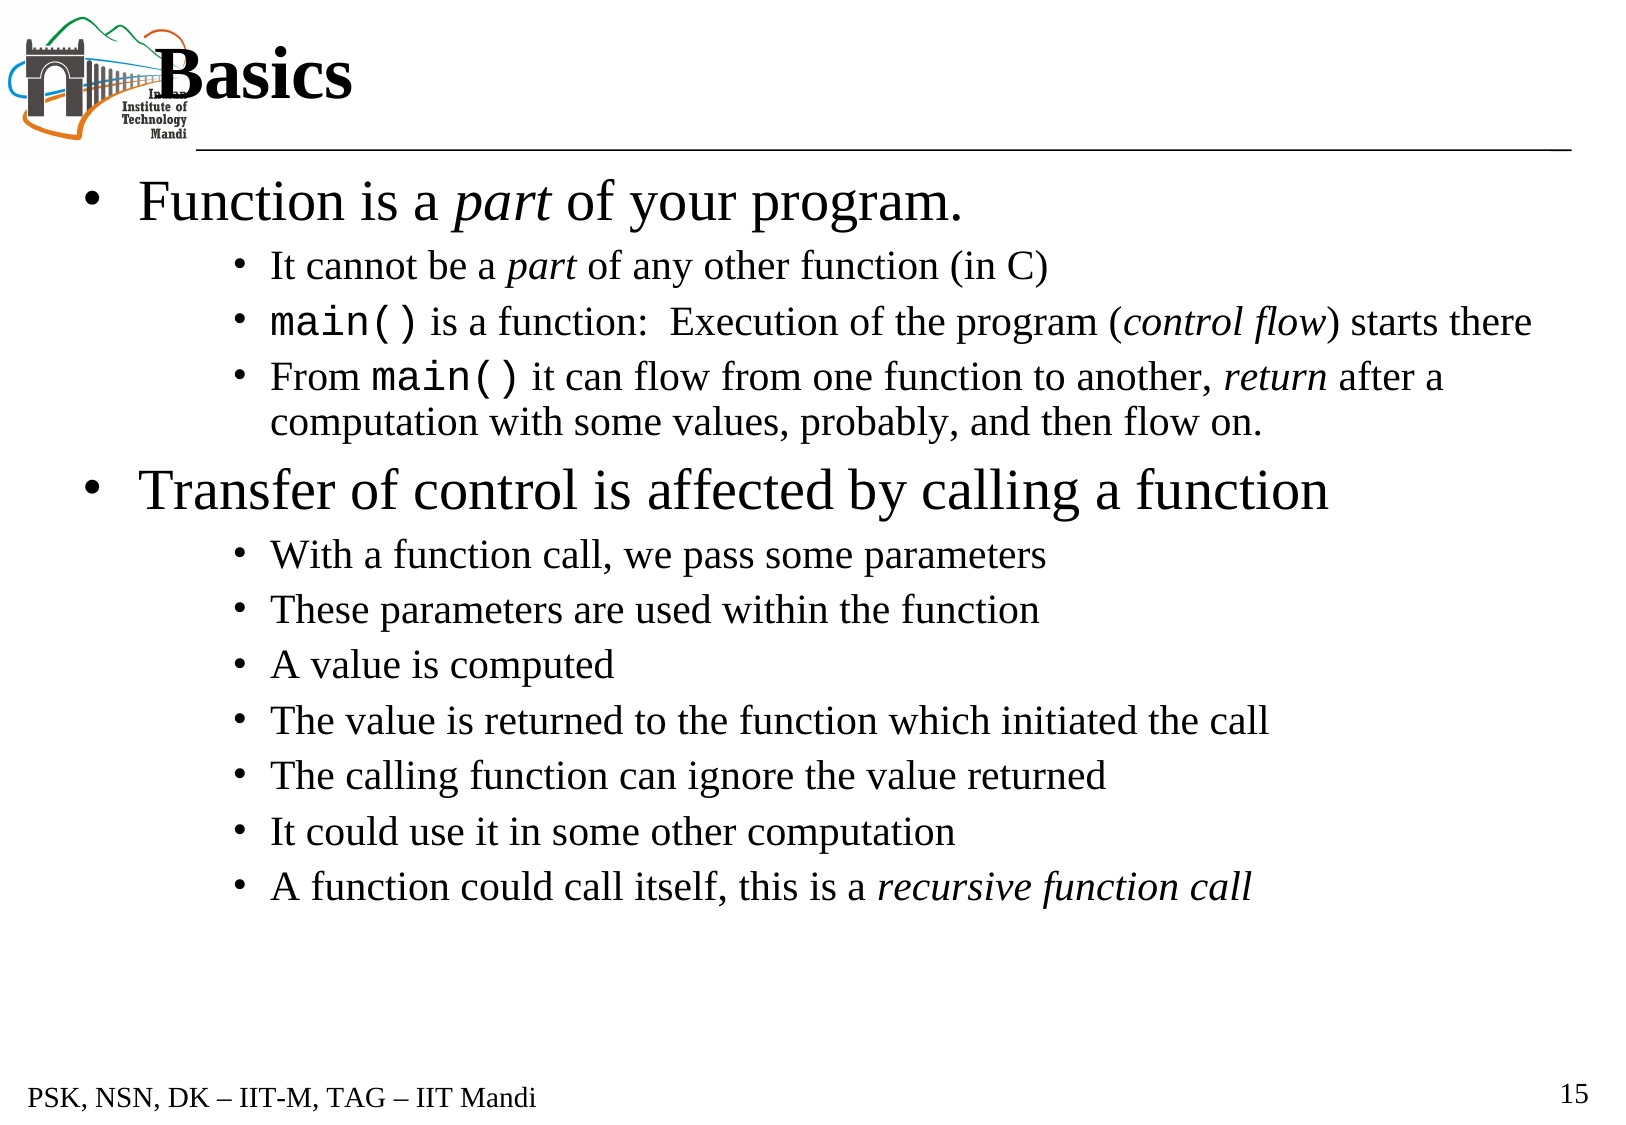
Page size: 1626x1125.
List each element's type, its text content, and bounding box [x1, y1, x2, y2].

title Basics [139, 0, 1581, 138]
list Function is a part of your program. It cannot be a part of any other function (in C) main() is a function: Execution of the program (control flow) starts there From main() it can flow from one function to another, return after a computation with some values, probably, and then flow on. Transfer of control is affected by calling a function With a function call, we pass some parameters These parameters are used within the function A value is computed The value is returned to the function which initiated the call The calling function can ignore the value returned It could use it in some other computation A function could call itself, this is a recursive function call [67, 162, 1571, 1025]
picture [1, 0, 196, 156]
